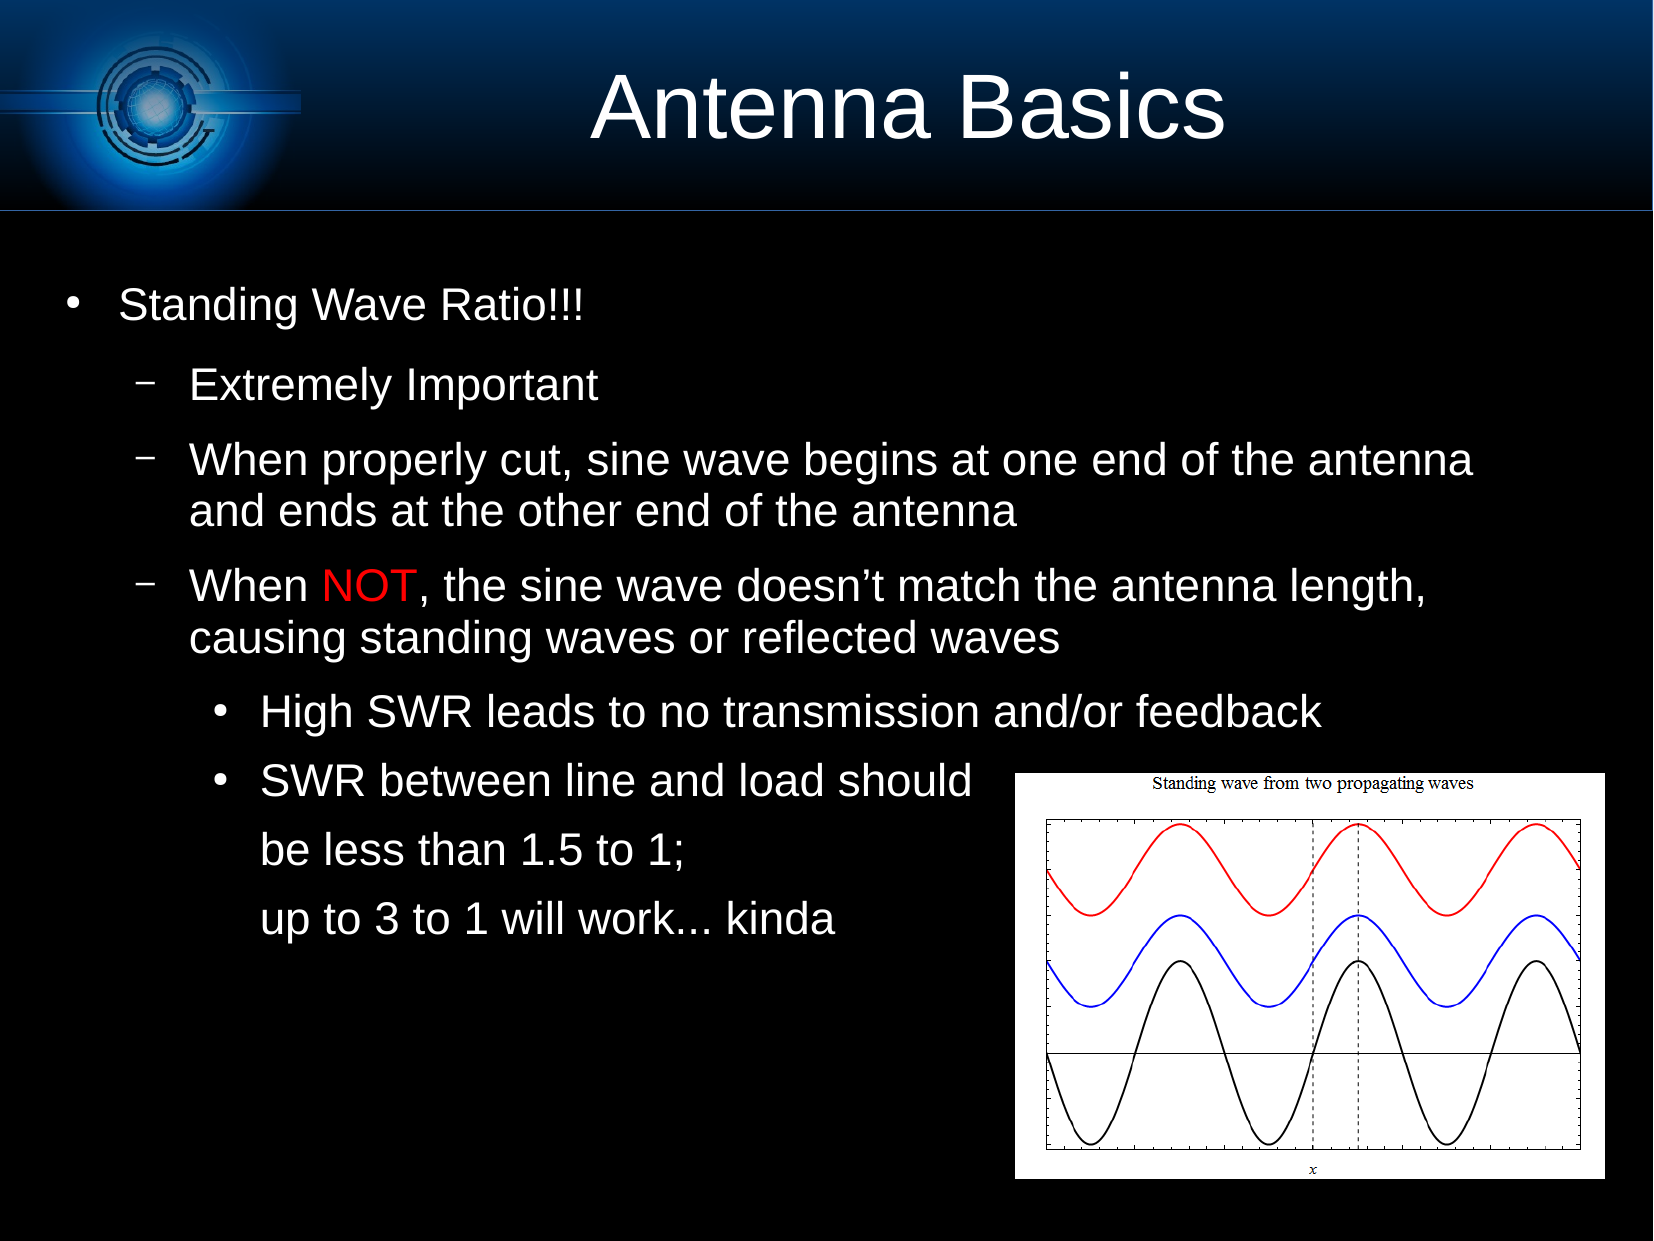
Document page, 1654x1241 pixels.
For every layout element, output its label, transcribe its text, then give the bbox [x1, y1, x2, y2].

list Standing Wave Ratio!!! Extremely Important When properly cut, sine wave begins at one end of the antenna and ends at the other end of the antenna When NOT, the sine wave doesn’t match the antenna length, causing standing waves or reflected waves High SWR leads to no transmission and/or feedback SWR between line and load should be less than 1.5 to 1; up to 3 to 1 will work... kinda [47, 278, 1535, 1129]
picture [0, 87, 165, 210]
title Antenna Basics [165, 2, 1653, 211]
picture [1015, 773, 1605, 1179]
